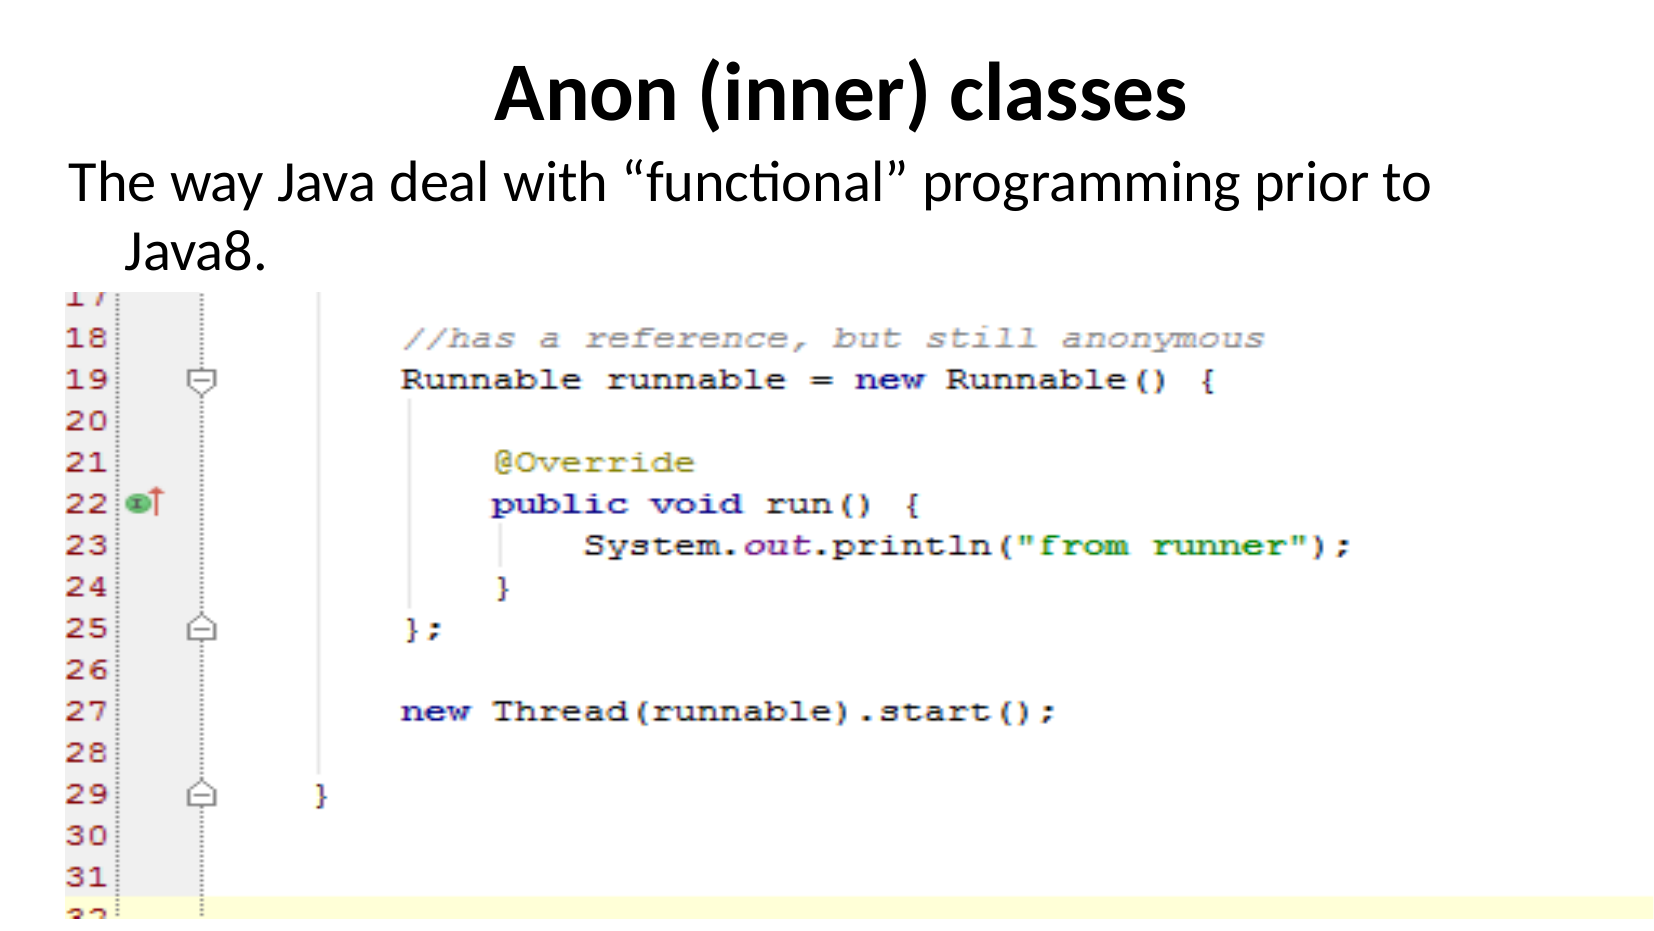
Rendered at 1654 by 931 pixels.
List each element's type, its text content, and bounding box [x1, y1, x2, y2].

title Anon (inner) classes [82, 36, 1571, 146]
picture [65, 292, 1654, 919]
list The way Java deal with “functional” programming prior to Java8. [68, 145, 1557, 407]
